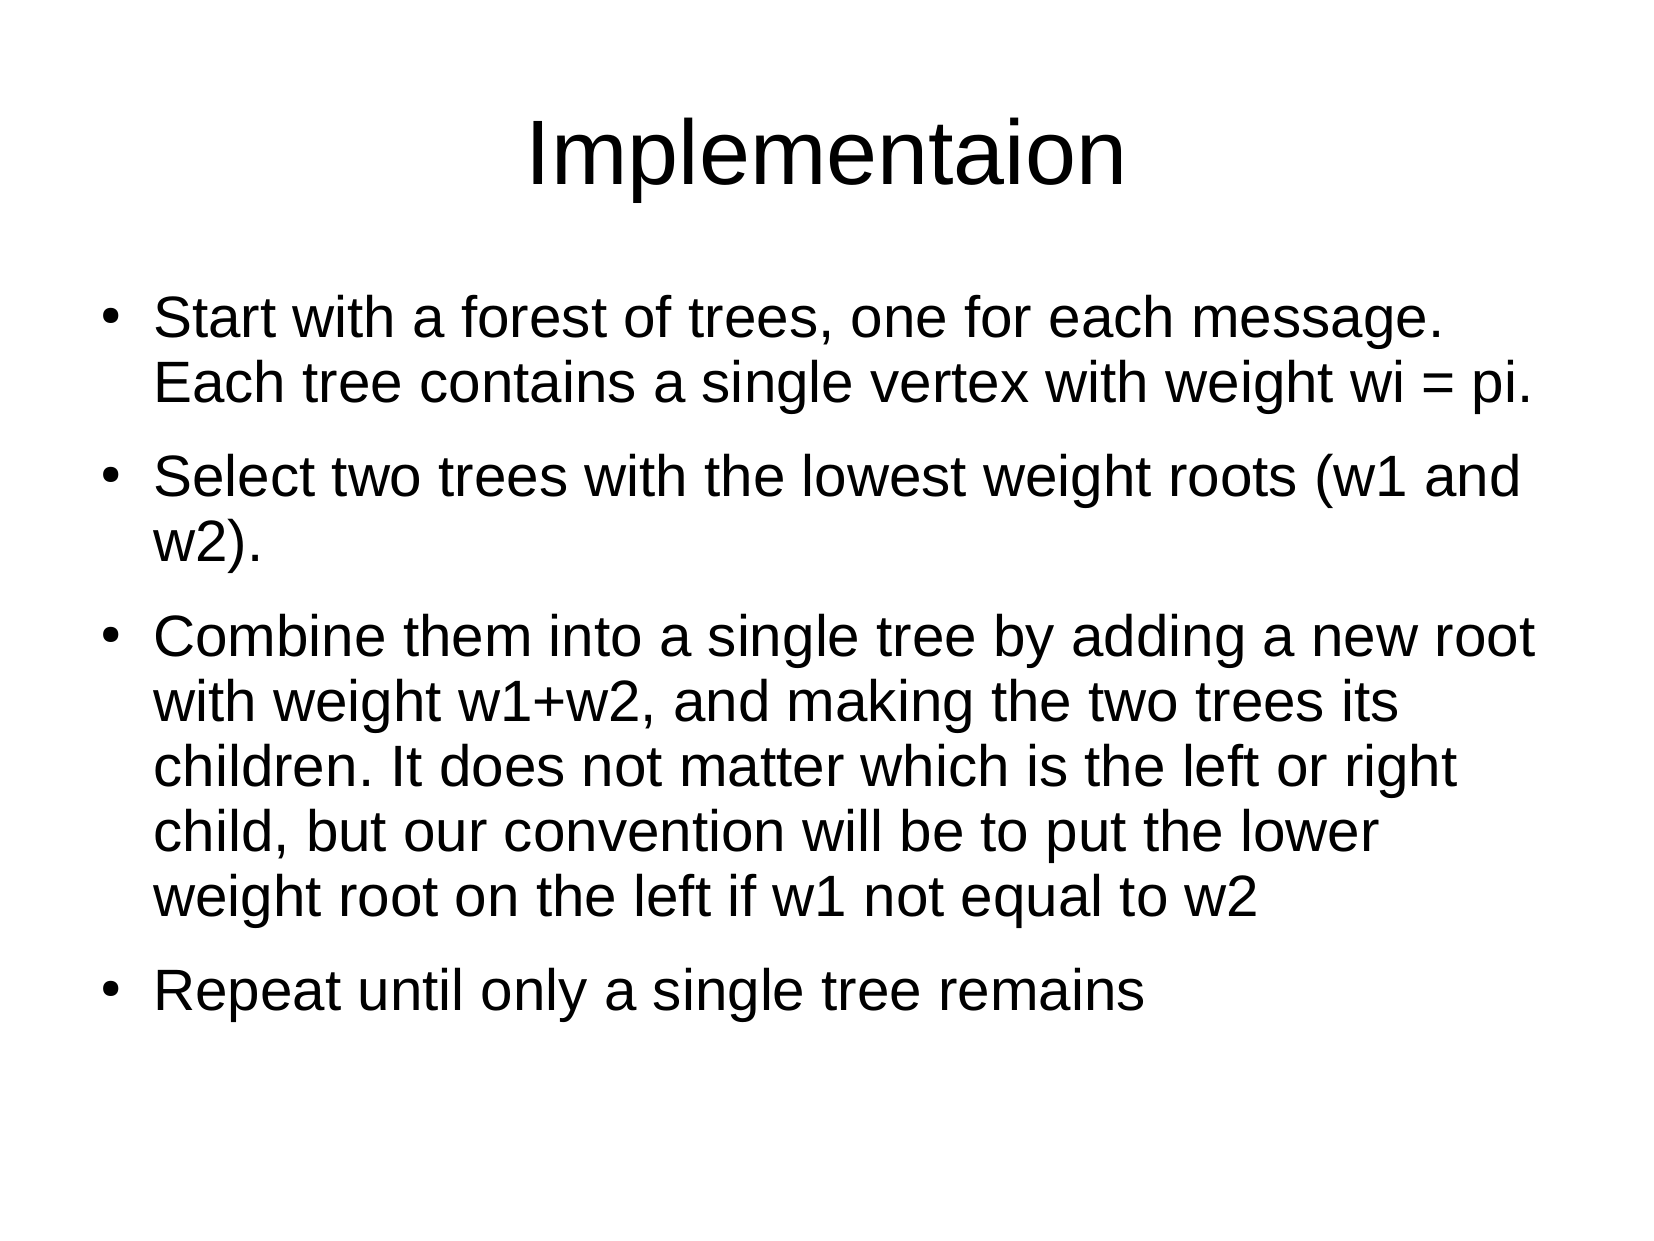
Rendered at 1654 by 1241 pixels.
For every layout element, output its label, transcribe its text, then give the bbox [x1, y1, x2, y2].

title Implementaion [82, 49, 1571, 257]
list Start with a forest of trees, one for each message. Each tree contains a single vertex with weight wi = pi. Select two trees with the lowest weight roots (w1 and w2). Combine them into a single tree by adding a new root with weight w1+w2, and making the two trees its children. It does not matter which is the left or right child, but our convention will be to put the lower weight root on the left if w1 not equal to w2 Repeat until only a single tree remains [82, 284, 1538, 1135]
